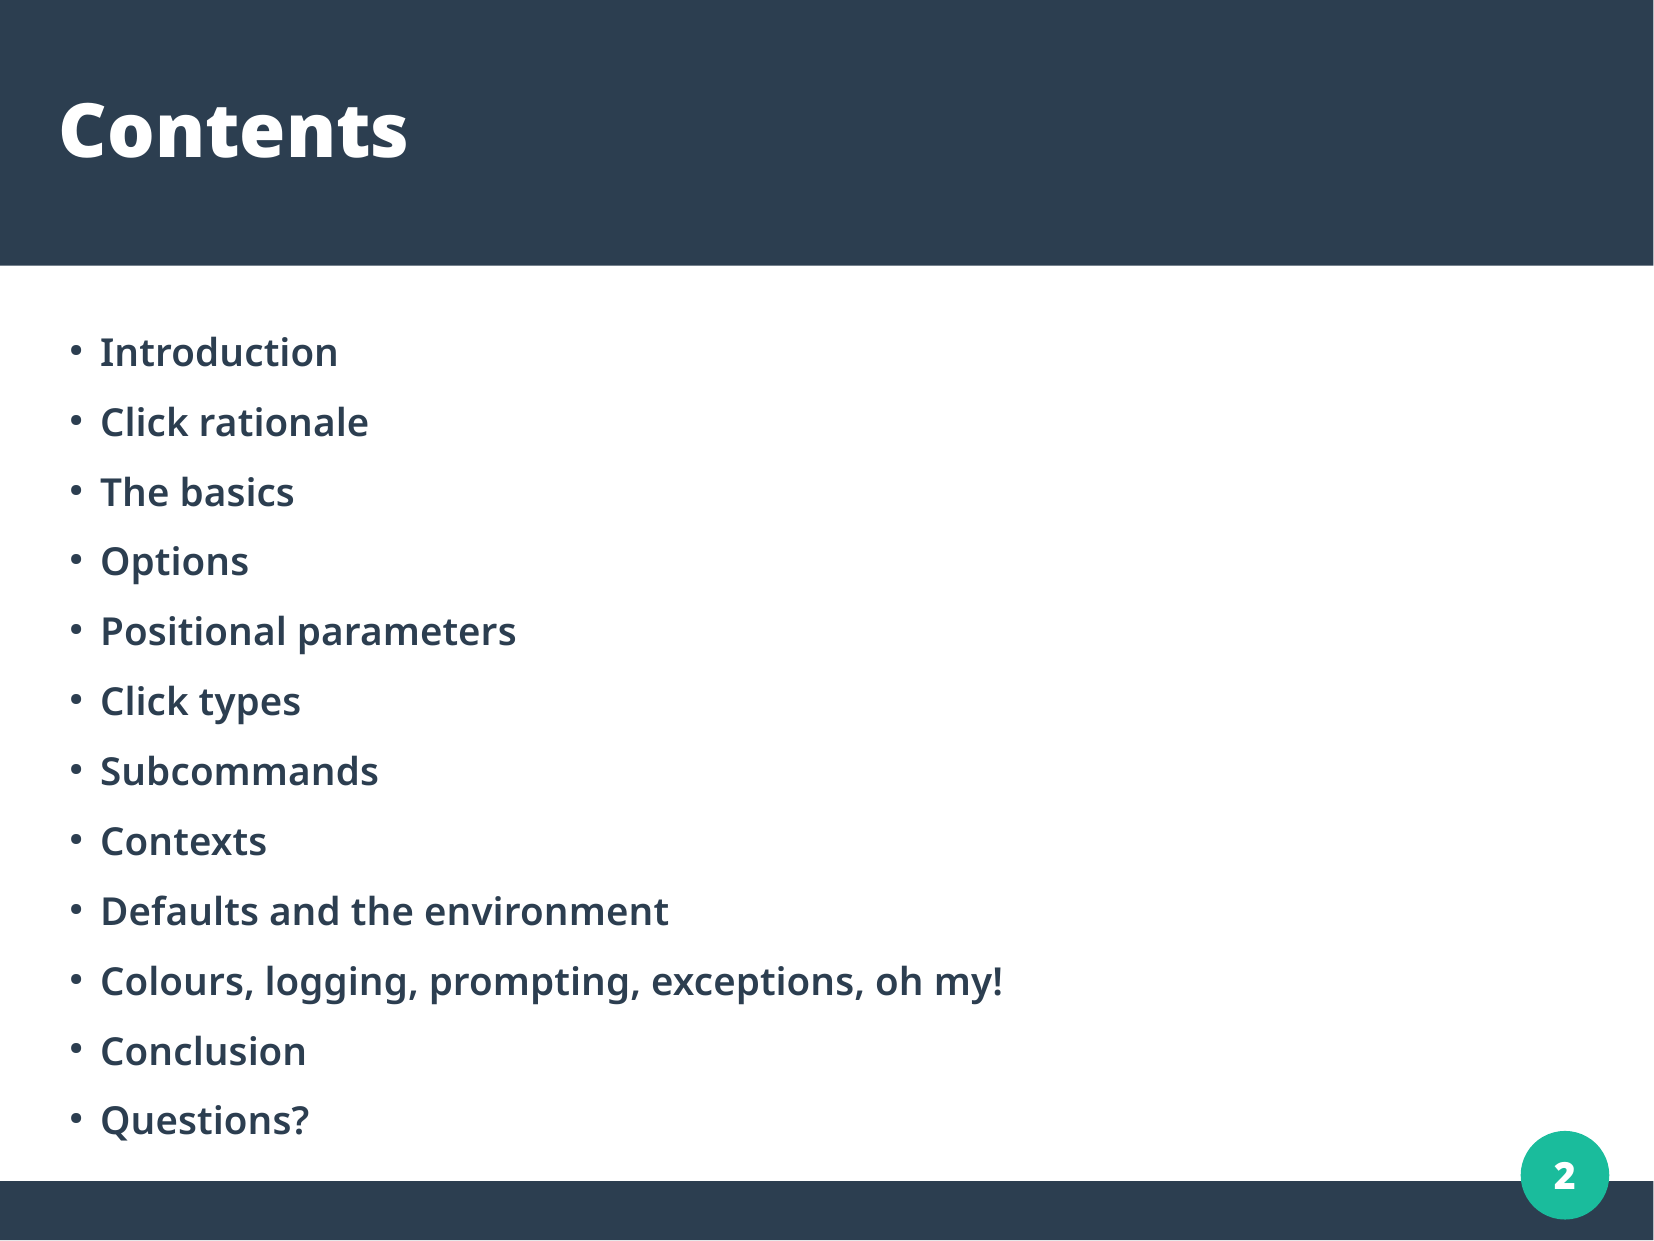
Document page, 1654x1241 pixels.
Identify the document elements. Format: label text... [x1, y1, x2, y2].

list Introduction Click rationale The basics Options Positional parameters Click types Subcommands Contexts Defaults and the environment Colours, logging, prompting, exceptions, oh my! Conclusion Questions? [59, 324, 1595, 1152]
title Contents [59, 49, 1595, 207]
